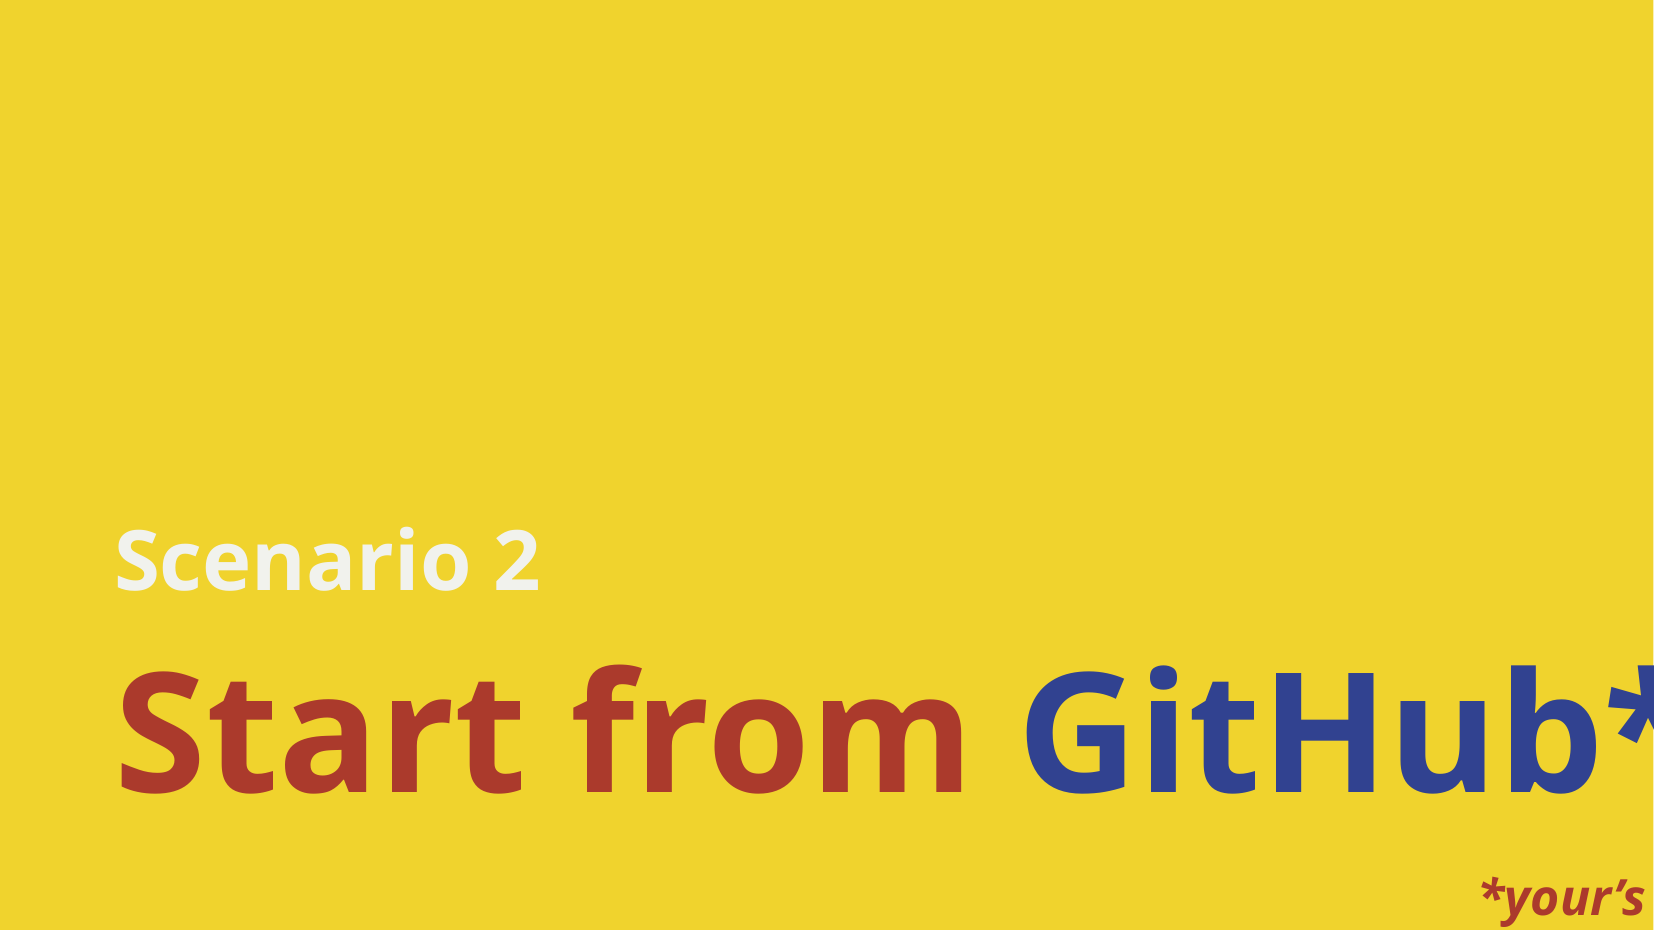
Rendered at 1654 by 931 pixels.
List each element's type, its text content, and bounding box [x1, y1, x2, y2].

text_box *your’s [1463, 855, 1637, 920]
text_box Scenario 2 Start from GitHub* [99, 493, 1532, 777]
